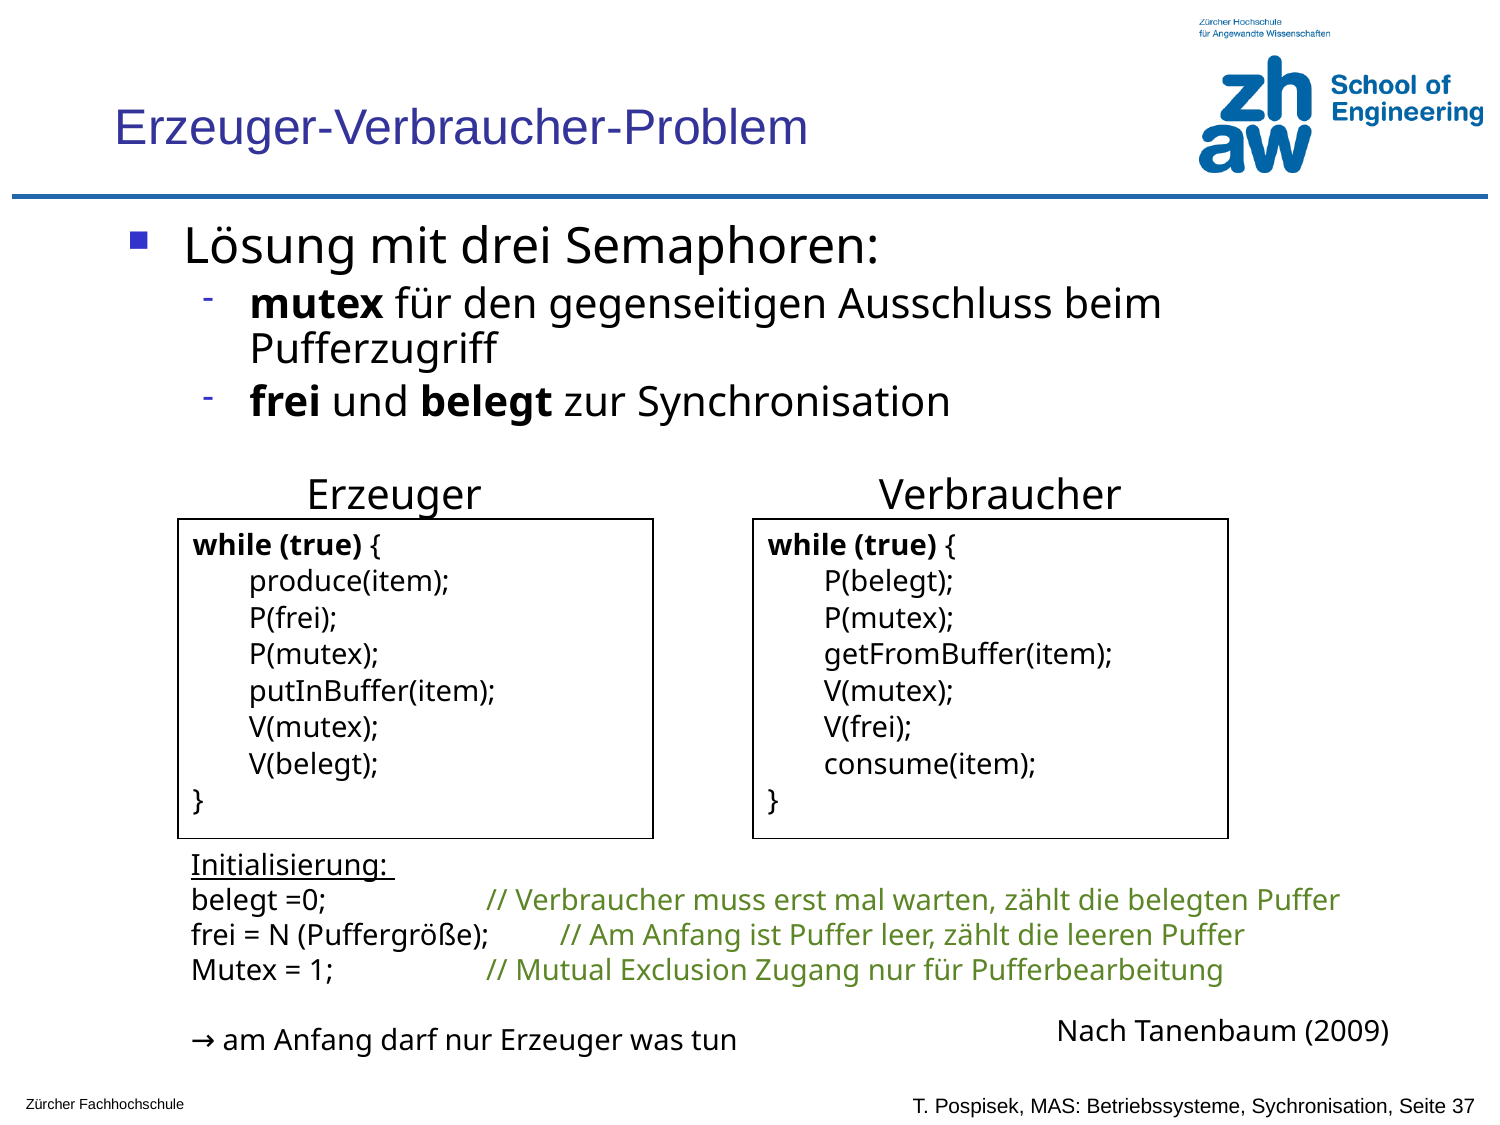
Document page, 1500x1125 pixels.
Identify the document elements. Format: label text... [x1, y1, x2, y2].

picture [1199, 19, 1483, 173]
text_box while (true) { P(belegt); P(mutex); getFromBuffer(item); V(mutex); V(frei); consume(item); } [752, 518, 1228, 839]
text_box while (true) { produce(item); P(frei); P(mutex); putInBuffer(item); V(mutex); V(belegt); } [177, 518, 653, 839]
text_box Initialisierung: belegt =0; // Verbraucher muss erst mal warten, zählt die belegten Puffer frei = N (Puffergröße); // Am Anfang ist Puffer leer, zählt die leeren Puffer Mutex = 1; // Mutual Exclusion Zugang nur für Pufferbearbeitung → am Anfang darf nur Erzeuger was tun [175, 839, 1357, 1064]
title Erzeuger-Verbraucher-Problem [99, 50, 1379, 163]
list Lösung mit drei Semaphoren: mutex für den gegenseitigen Ausschluss beim Pufferzugriff frei und belegt zur Synchronisation [112, 212, 1388, 338]
text_box Erzeuger [291, 460, 497, 526]
text_box Nach Tanenbaum (2009) [1041, 1004, 1405, 1055]
text_box Verbraucher [864, 460, 1137, 526]
